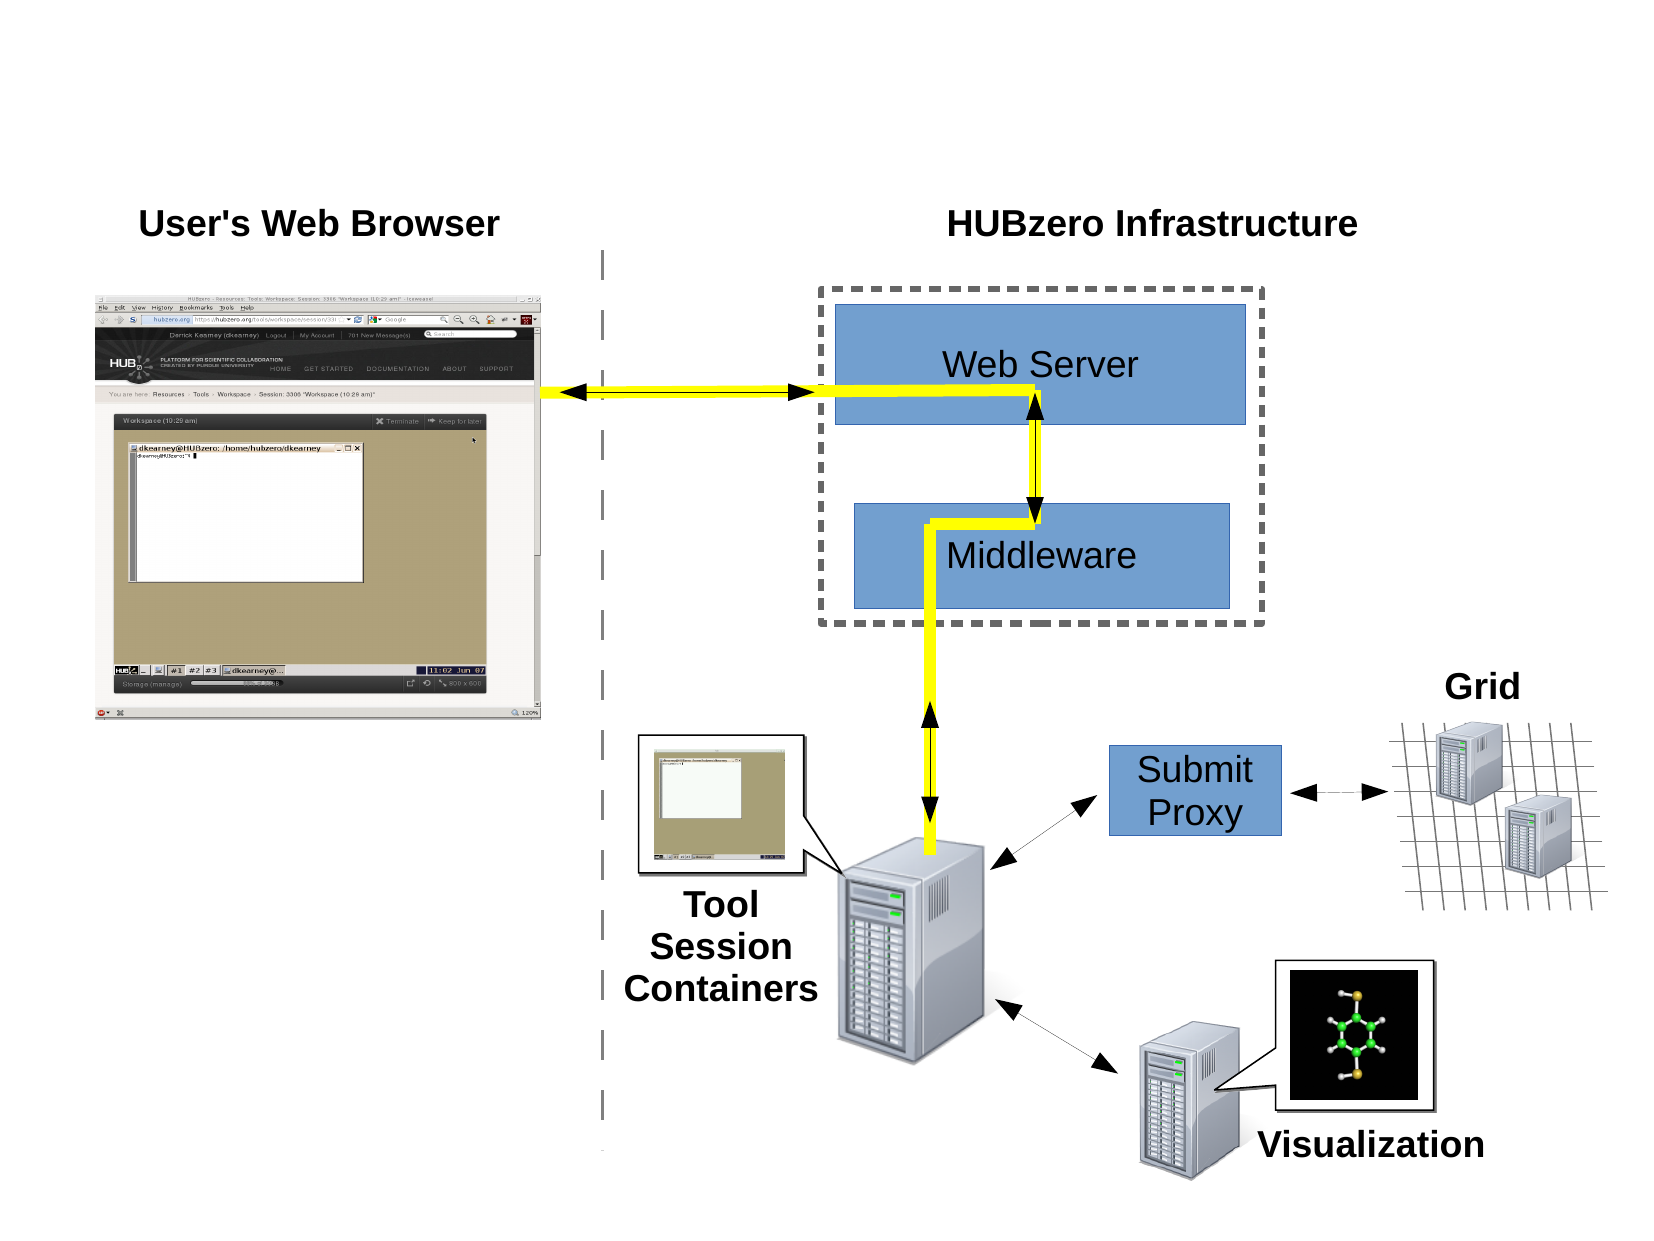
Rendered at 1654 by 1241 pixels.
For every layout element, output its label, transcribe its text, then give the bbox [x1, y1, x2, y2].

picture [810, 829, 1043, 1074]
picture [95, 295, 541, 721]
text_box [638, 735, 842, 874]
text_box Web Server [835, 304, 1246, 425]
text_box Submit Proxy [1109, 745, 1282, 836]
text_box Middleware [854, 503, 1029, 609]
text_box HUBzero Infrastructure [931, 195, 1391, 253]
text_box Web Server [835, 397, 1029, 425]
picture [1120, 1015, 1279, 1186]
picture [1423, 718, 1598, 882]
text_box Tool Session Containers [608, 876, 870, 1018]
text_box User's Web Browser [123, 195, 516, 252]
text_box Visualization [1242, 1116, 1501, 1174]
picture [1290, 970, 1418, 1100]
text_box [1214, 960, 1434, 1111]
text_box Grid [1429, 658, 1537, 715]
text_box Middleware [936, 503, 1230, 609]
picture [654, 749, 785, 860]
